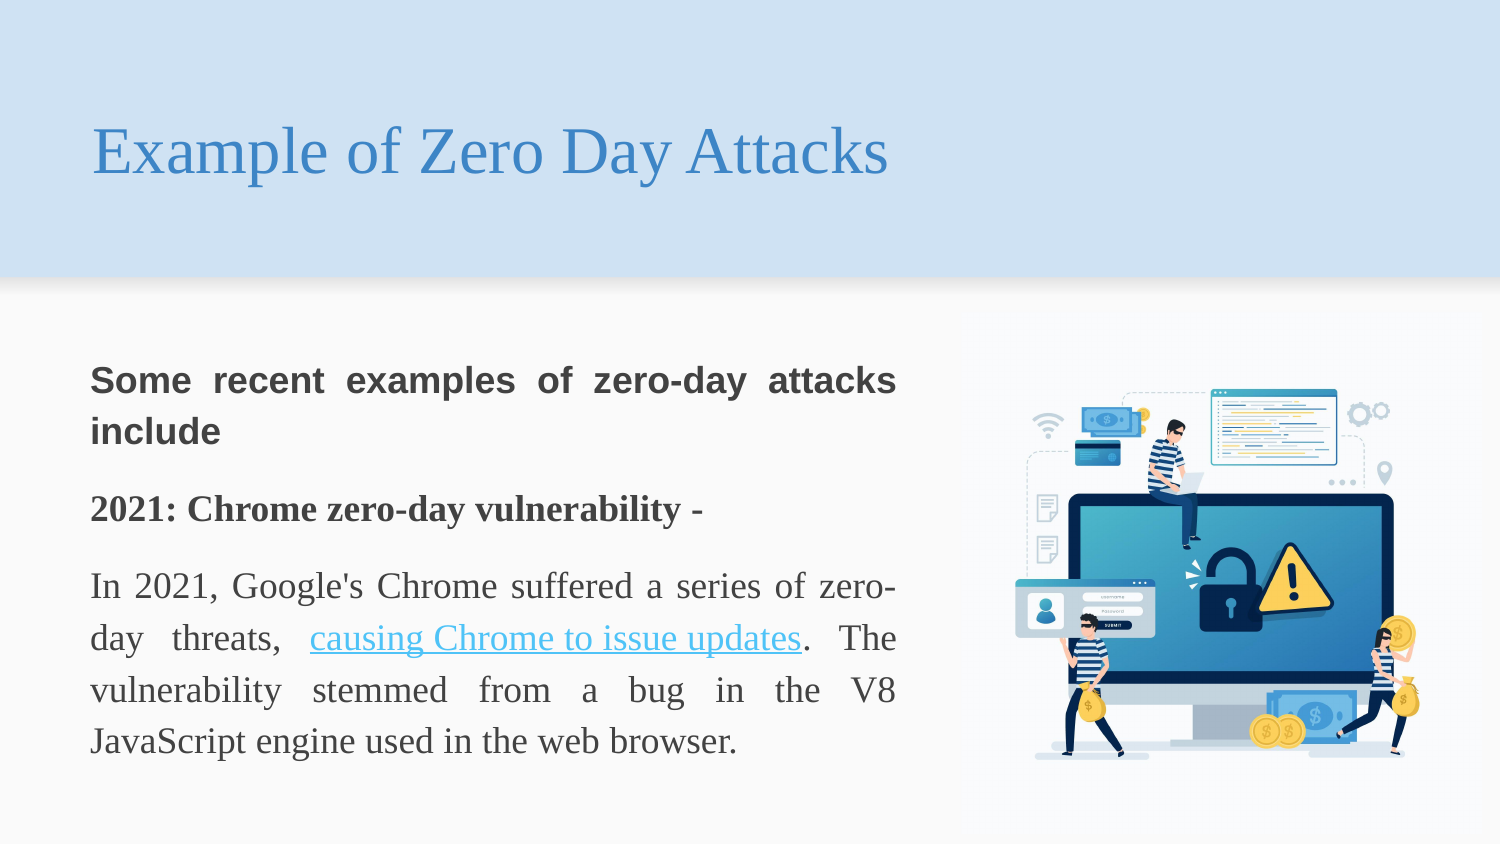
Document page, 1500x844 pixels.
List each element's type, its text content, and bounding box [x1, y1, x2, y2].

title Example of Zero Day Attacks [77, 75, 1426, 202]
list Some recent examples of zero-day attacks include 2021: Chrome zero-day vulnerability - In 2021, Google's Chrome suffered a series of zero-day threats, causing Chrome to issue updates. The vulnerability stemmed from a bug in the V8 JavaScript engine used in the web browser. [0, 334, 913, 779]
text_box [0, 0, 1500, 278]
picture [961, 312, 1482, 834]
